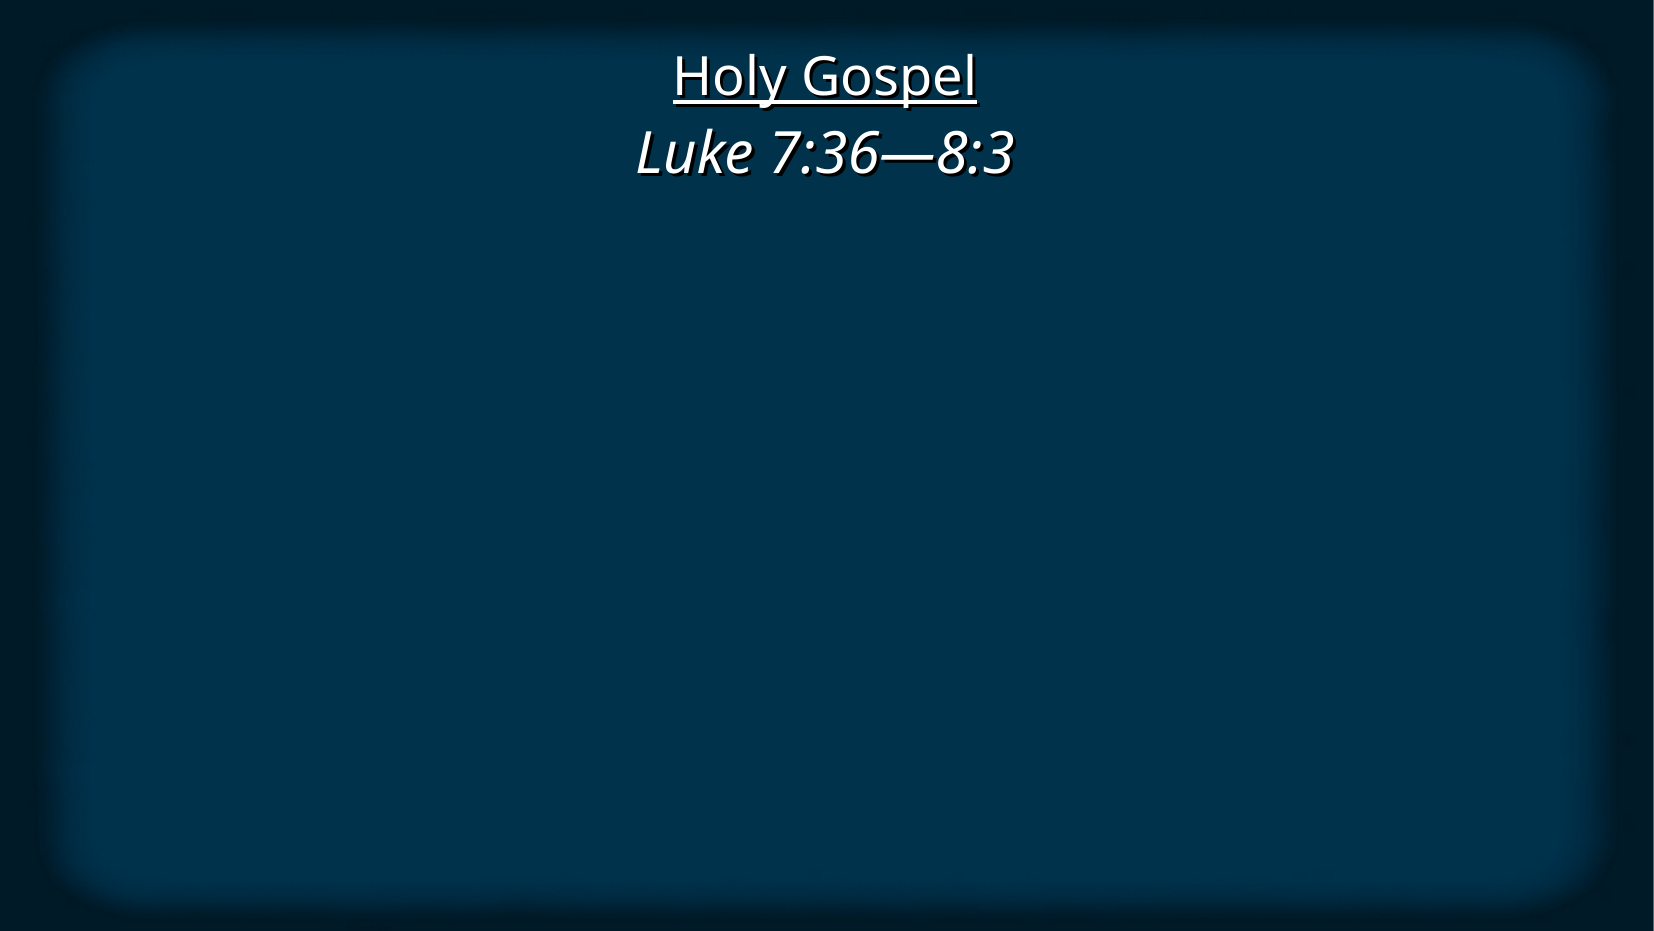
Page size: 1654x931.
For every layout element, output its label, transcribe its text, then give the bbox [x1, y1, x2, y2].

text_box Holy Gospel Luke 7:36—8:3 [90, 30, 1561, 194]
picture [0, 0, 1654, 931]
